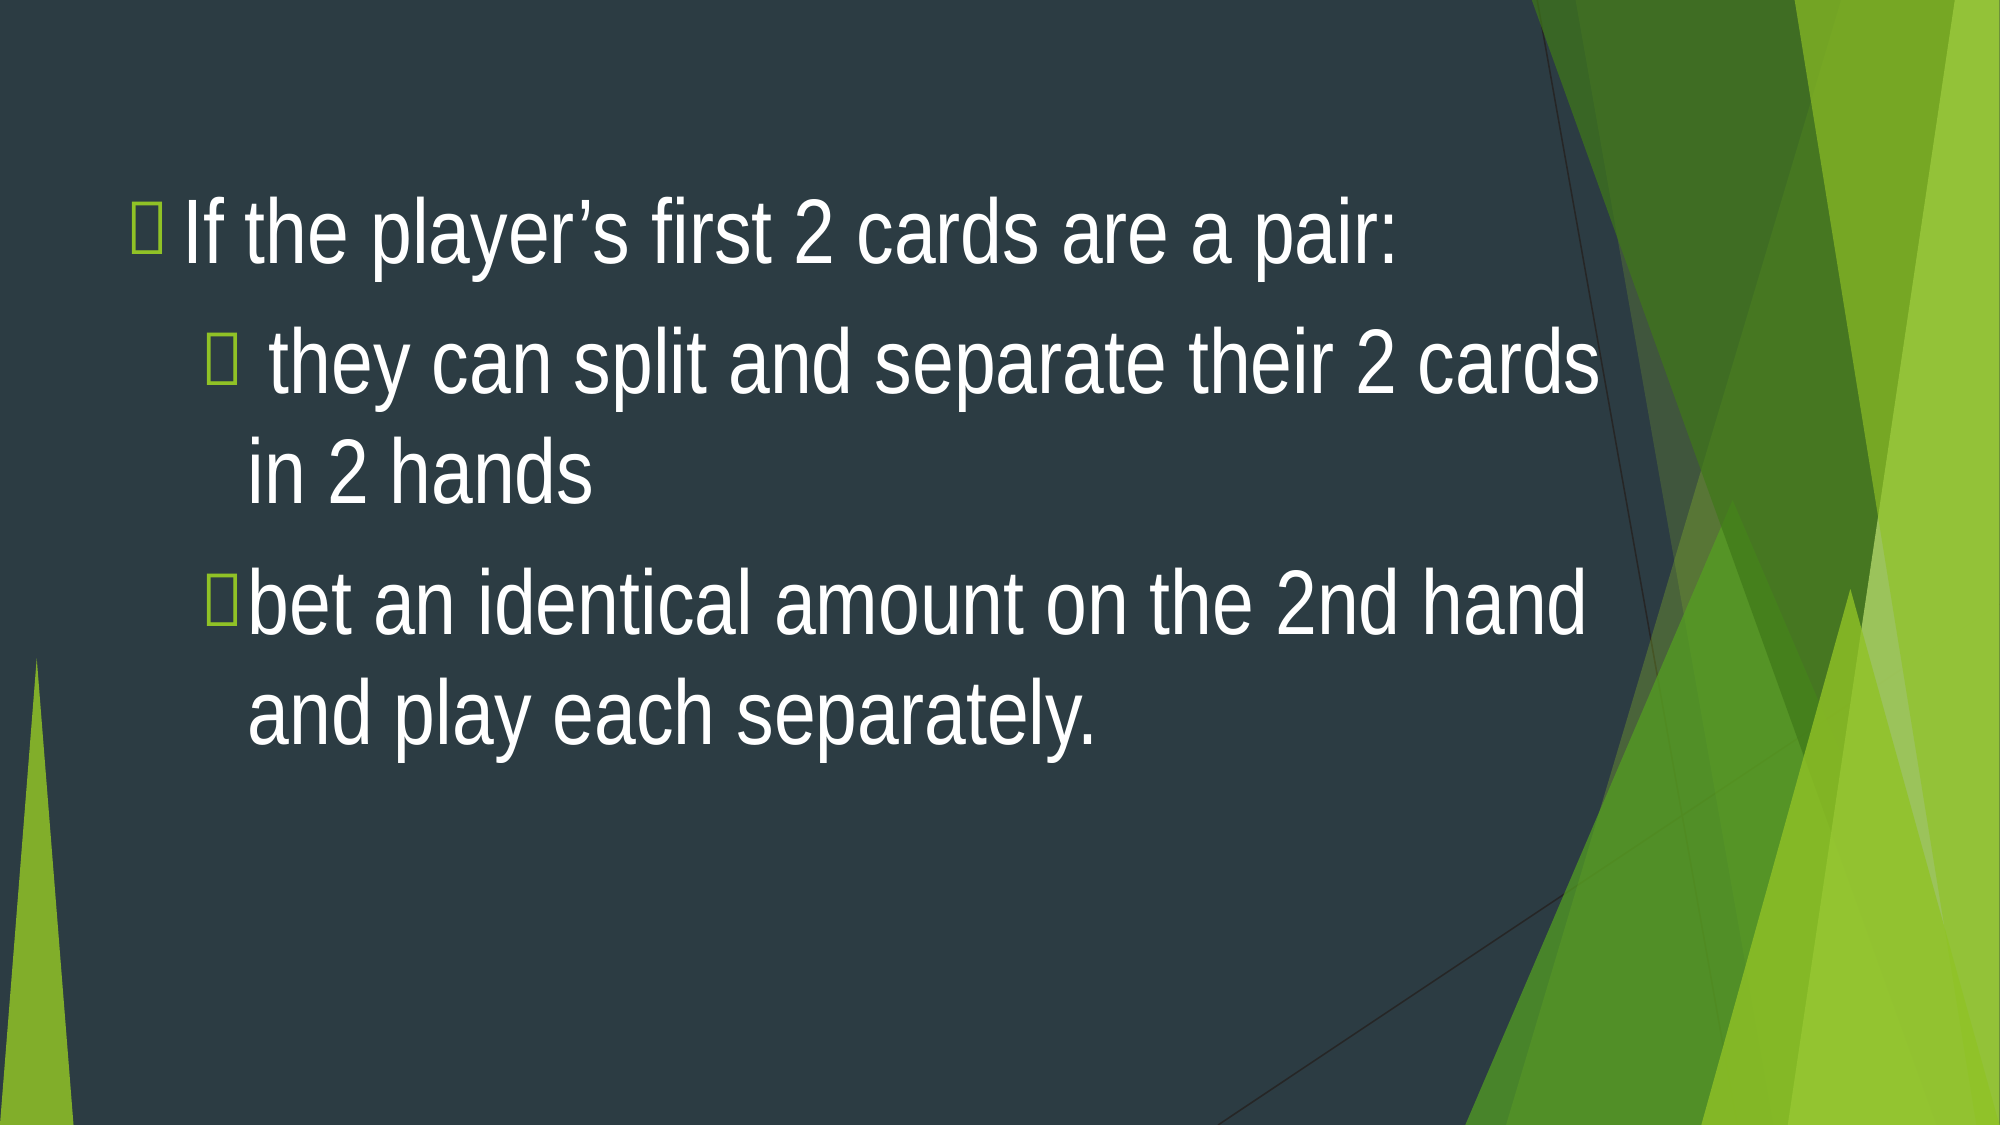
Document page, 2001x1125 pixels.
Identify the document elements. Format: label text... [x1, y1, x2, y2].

list If the player’s first 2 cards are a pair: they can split and separate their 2 cards in 2 hands bet an identical amount on the 2nd hand and play each separately. [111, 164, 1660, 991]
